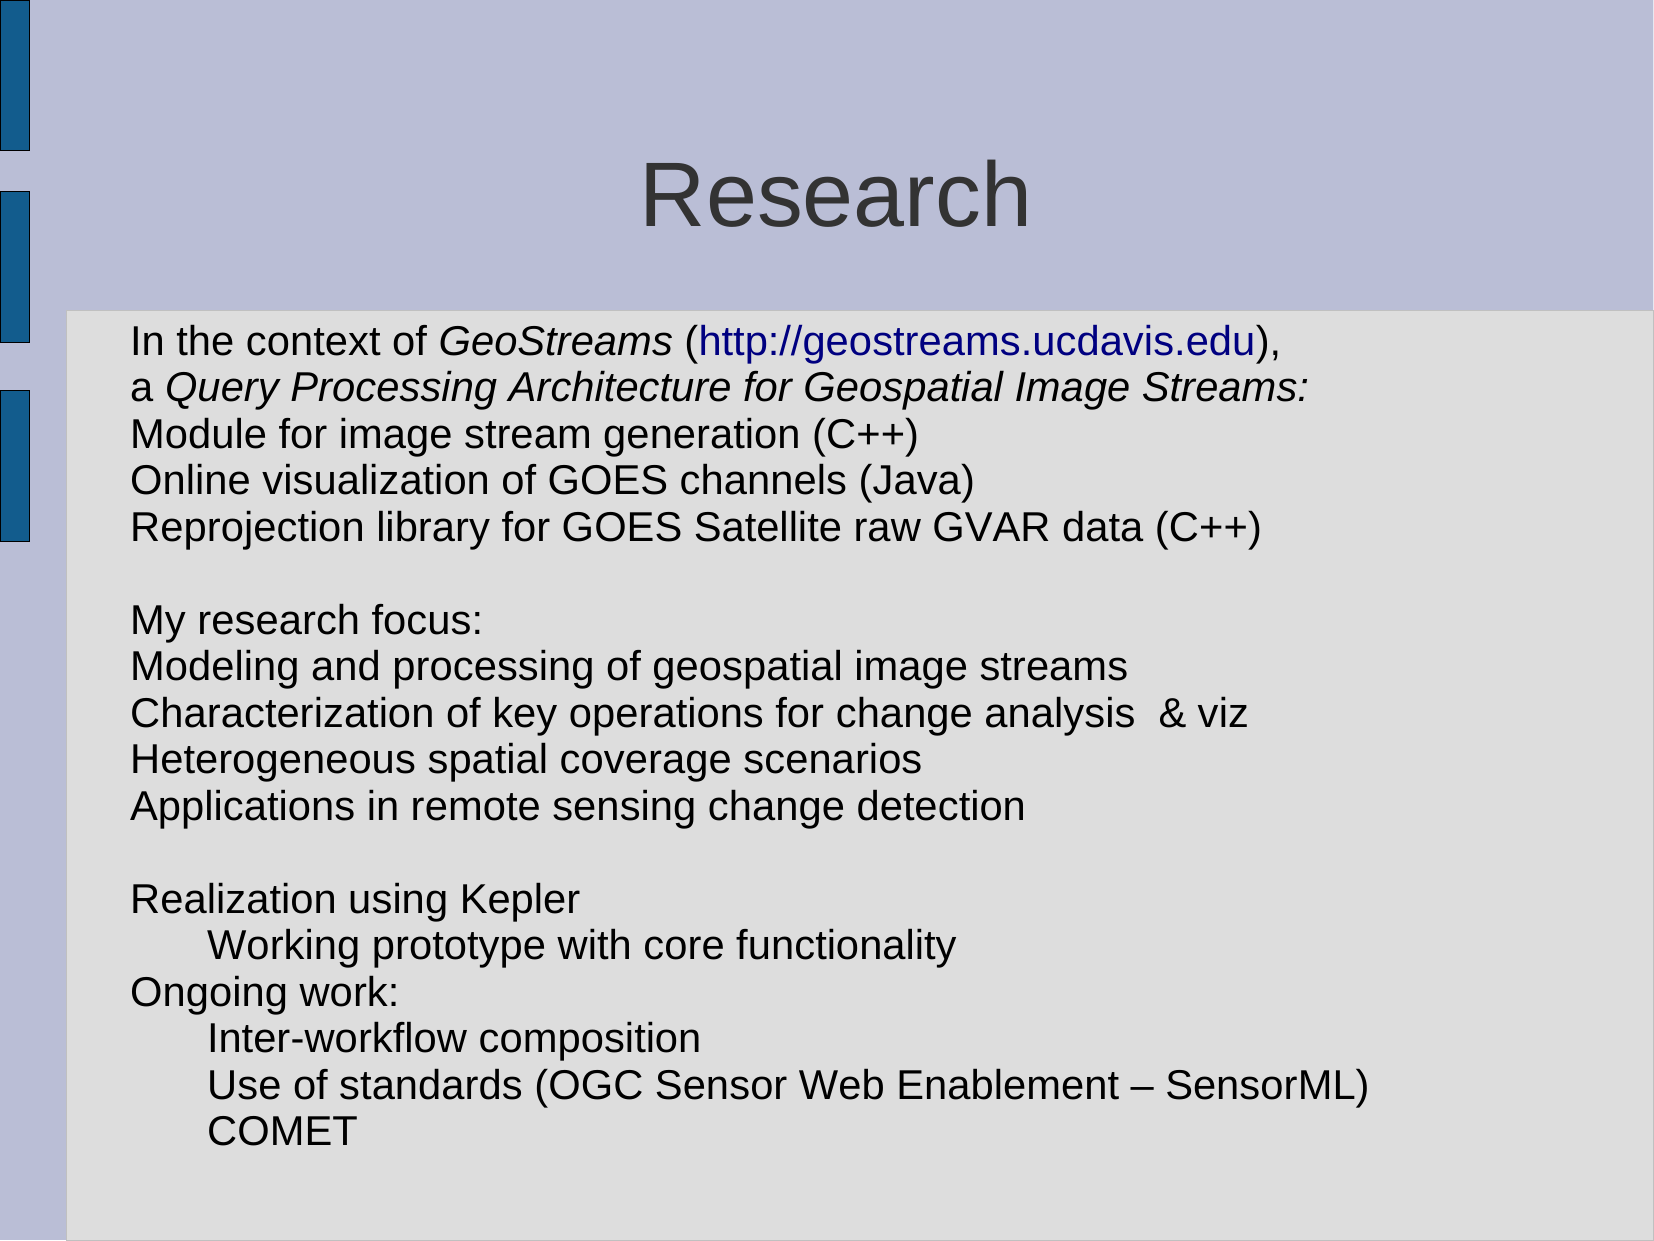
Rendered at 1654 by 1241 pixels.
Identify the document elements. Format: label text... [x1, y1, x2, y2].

list In the context of GeoStreams (http://geostreams.ucdavis.edu), a Query Processing Architecture for Geospatial Image Streams: Module for image stream generation (C++) Online visualization of GOES channels (Java) Reprojection library for GOES Satellite raw GVAR data (C++) My research focus: Modeling and processing of geospatial image streams Characterization of key operations for change analysis & viz Heterogeneous spatial coverage scenarios Applications in remote sensing change detection Realization using Kepler Working prototype with core functionality Ongoing work: Inter-workflow composition Use of standards (OGC Sensor Web Enablement – SensorML) COMET [112, 271, 1654, 1193]
title Research [121, 91, 1534, 271]
